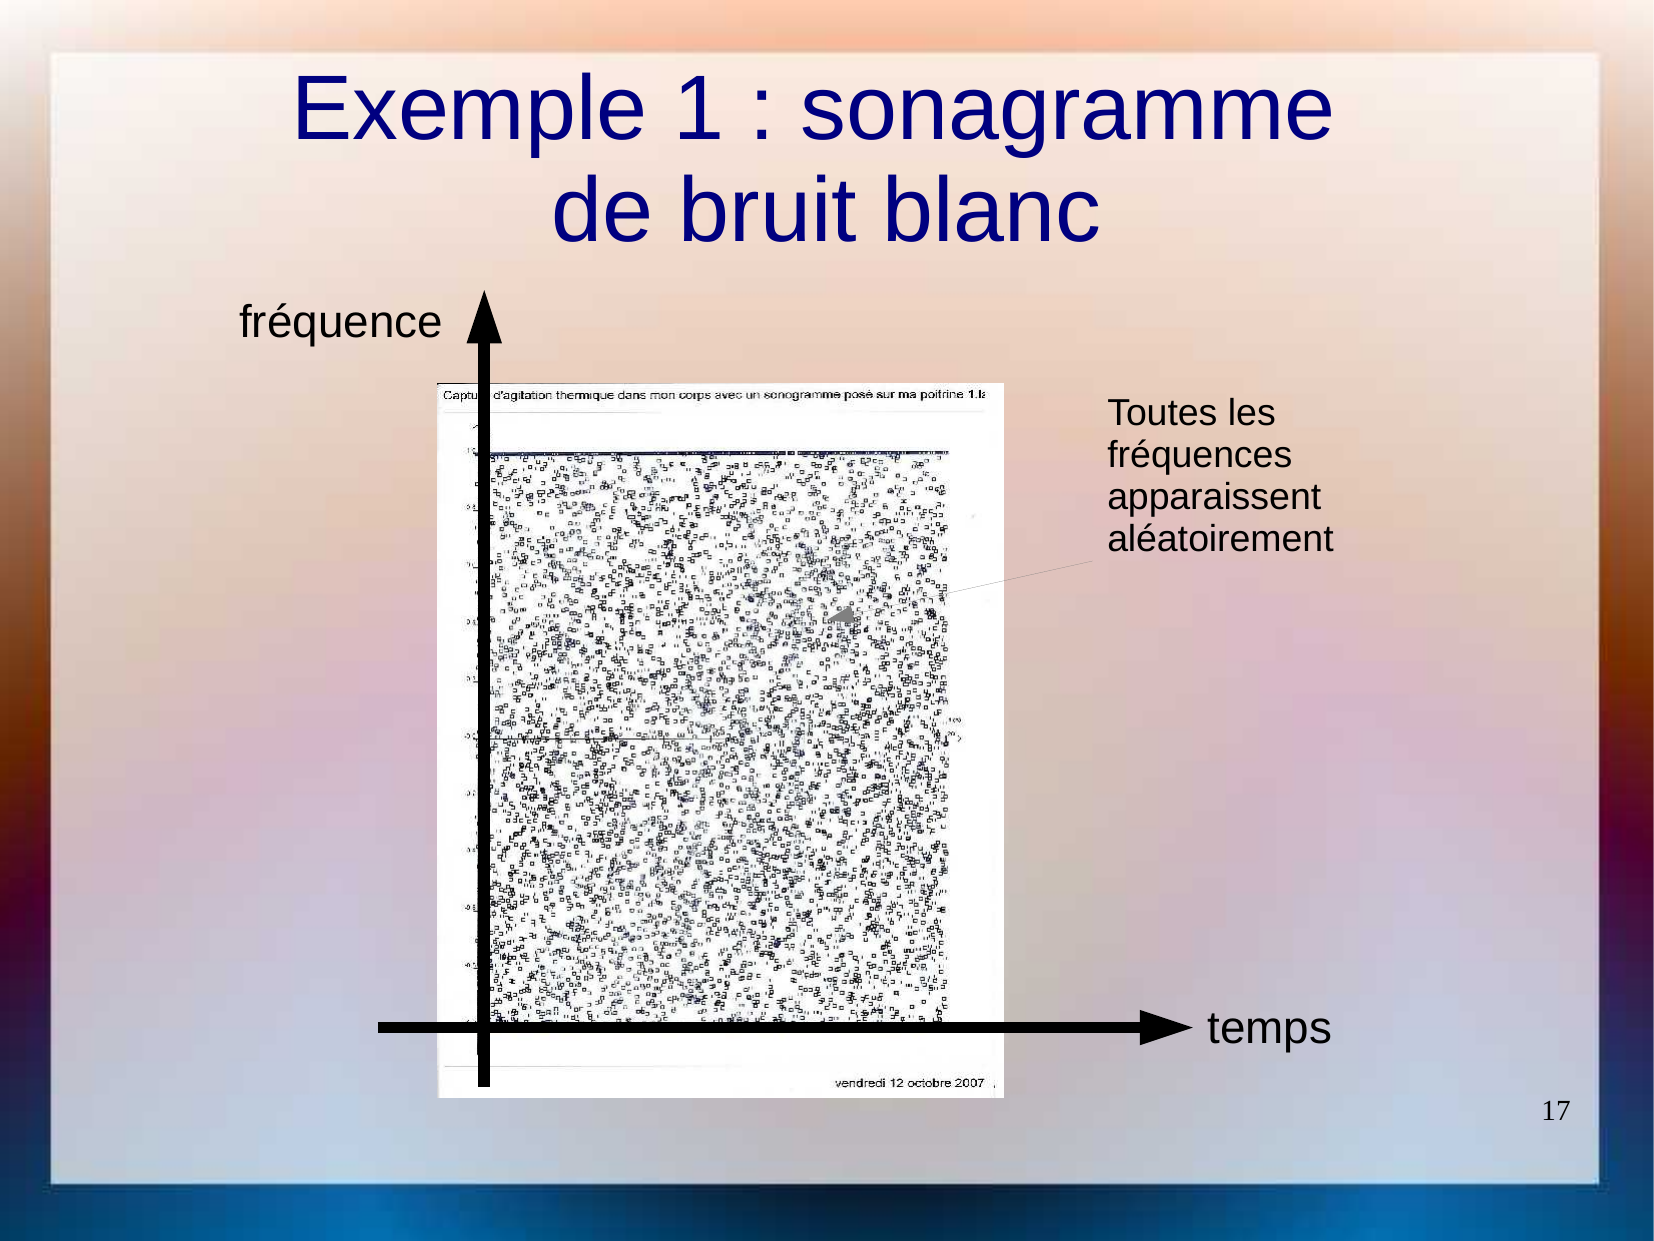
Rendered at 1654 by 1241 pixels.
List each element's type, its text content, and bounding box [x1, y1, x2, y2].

text_box Toutes les fréquences apparaissent aléatoirement [1092, 383, 1477, 567]
text_box temps [1192, 994, 1348, 1061]
text_box fréquence [224, 288, 459, 355]
picture [0, 0, 1654, 1241]
title Exemple 1 : sonagramme de bruit blanc [82, 55, 1571, 263]
